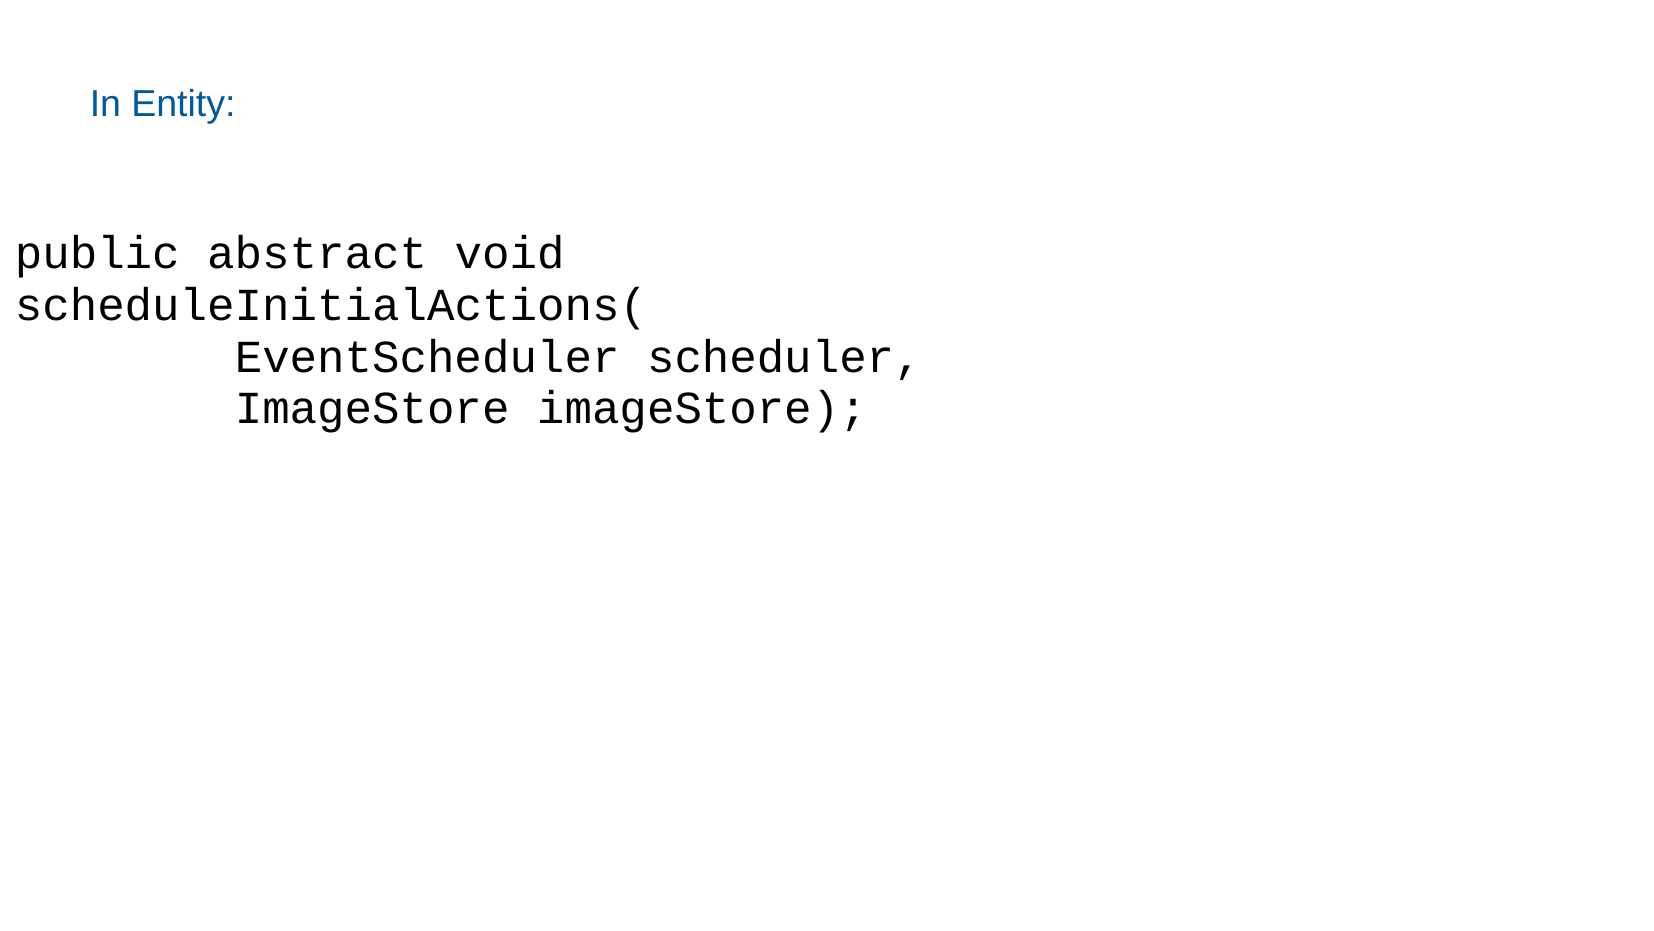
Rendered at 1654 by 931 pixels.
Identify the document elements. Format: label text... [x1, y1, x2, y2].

text_box In Entity: [75, 75, 251, 132]
text_box public abstract void scheduleInitialActions( EventScheduler scheduler, ImageStore imageStore); [0, 120, 1456, 931]
